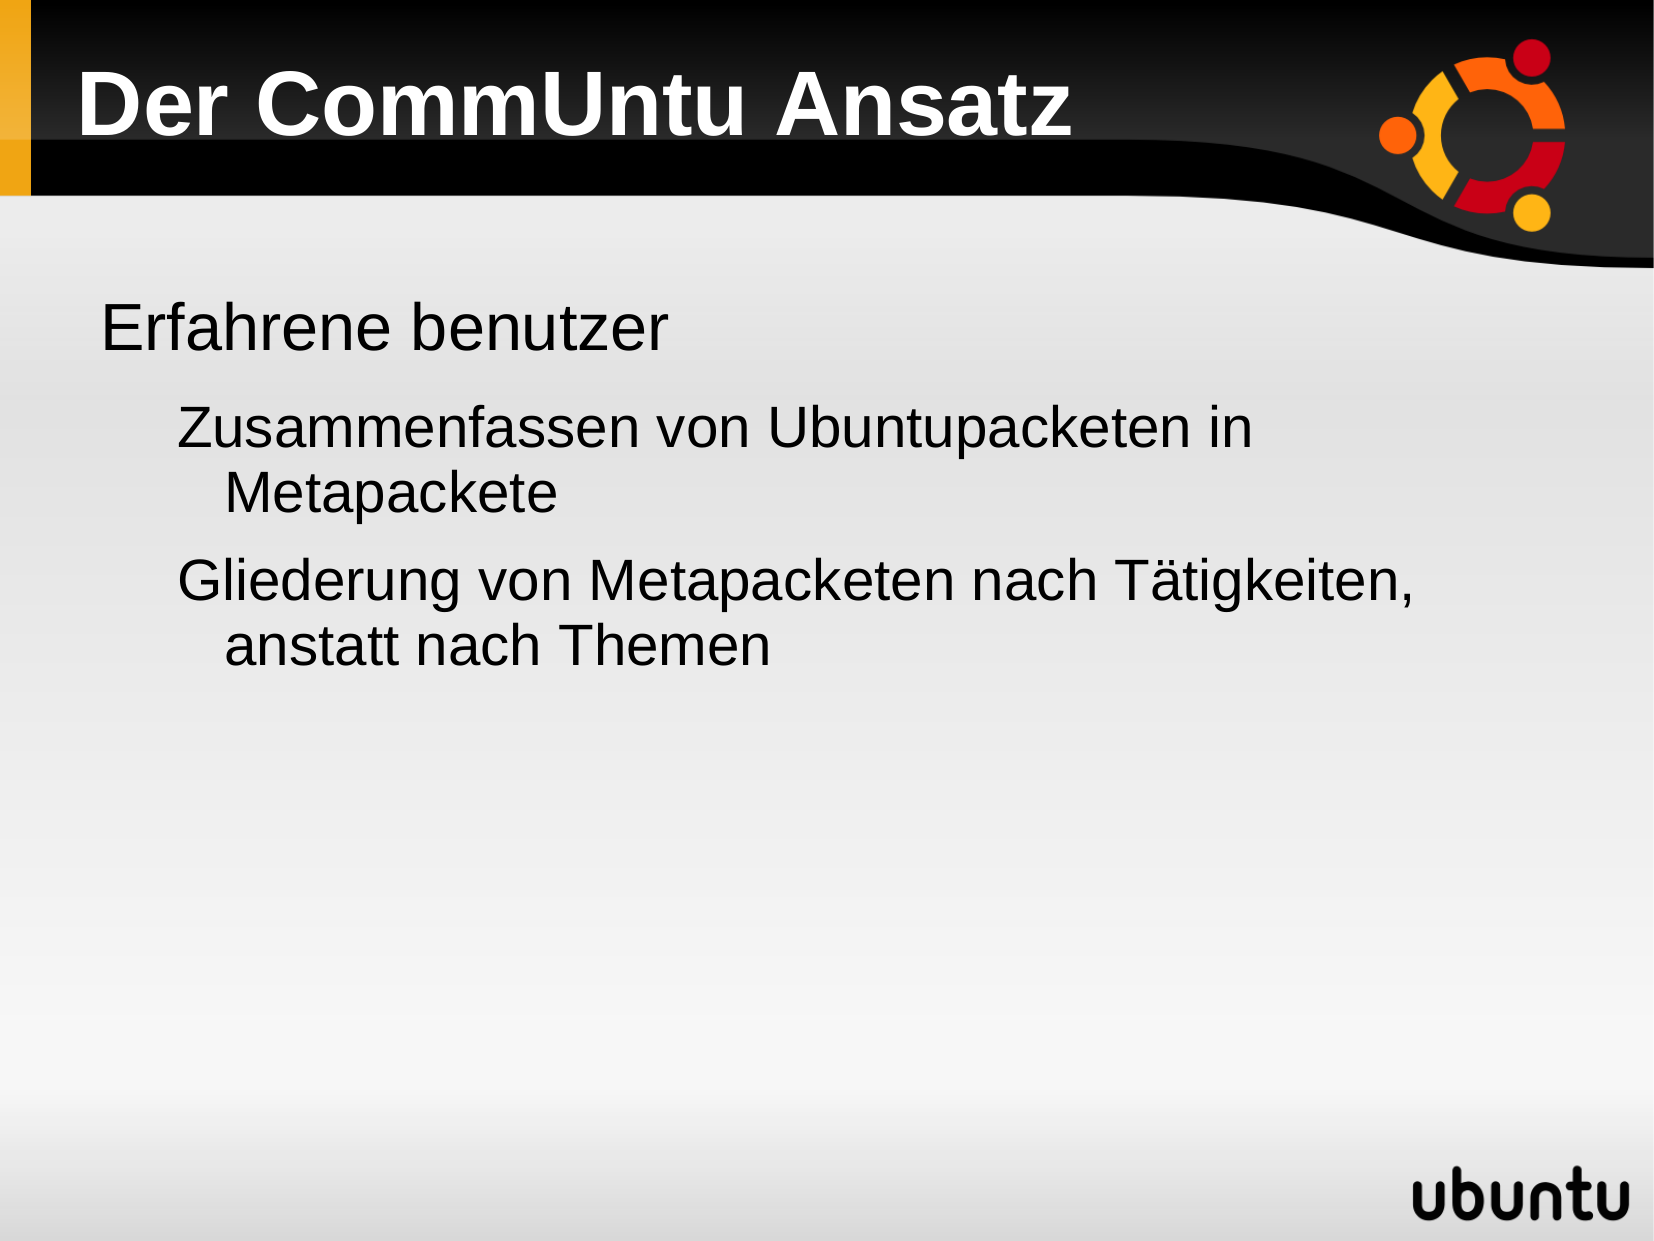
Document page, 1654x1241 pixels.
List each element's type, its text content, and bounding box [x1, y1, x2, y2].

title Der CommUntu Ansatz [76, 7, 1565, 200]
list Erfahrene benutzer Zusammenfassen von Ubuntupacketen in Metapackete Gliederung von Metapacketen nach Tätigkeiten, anstatt nach Themen [82, 290, 1571, 1094]
picture [0, 0, 1654, 1241]
